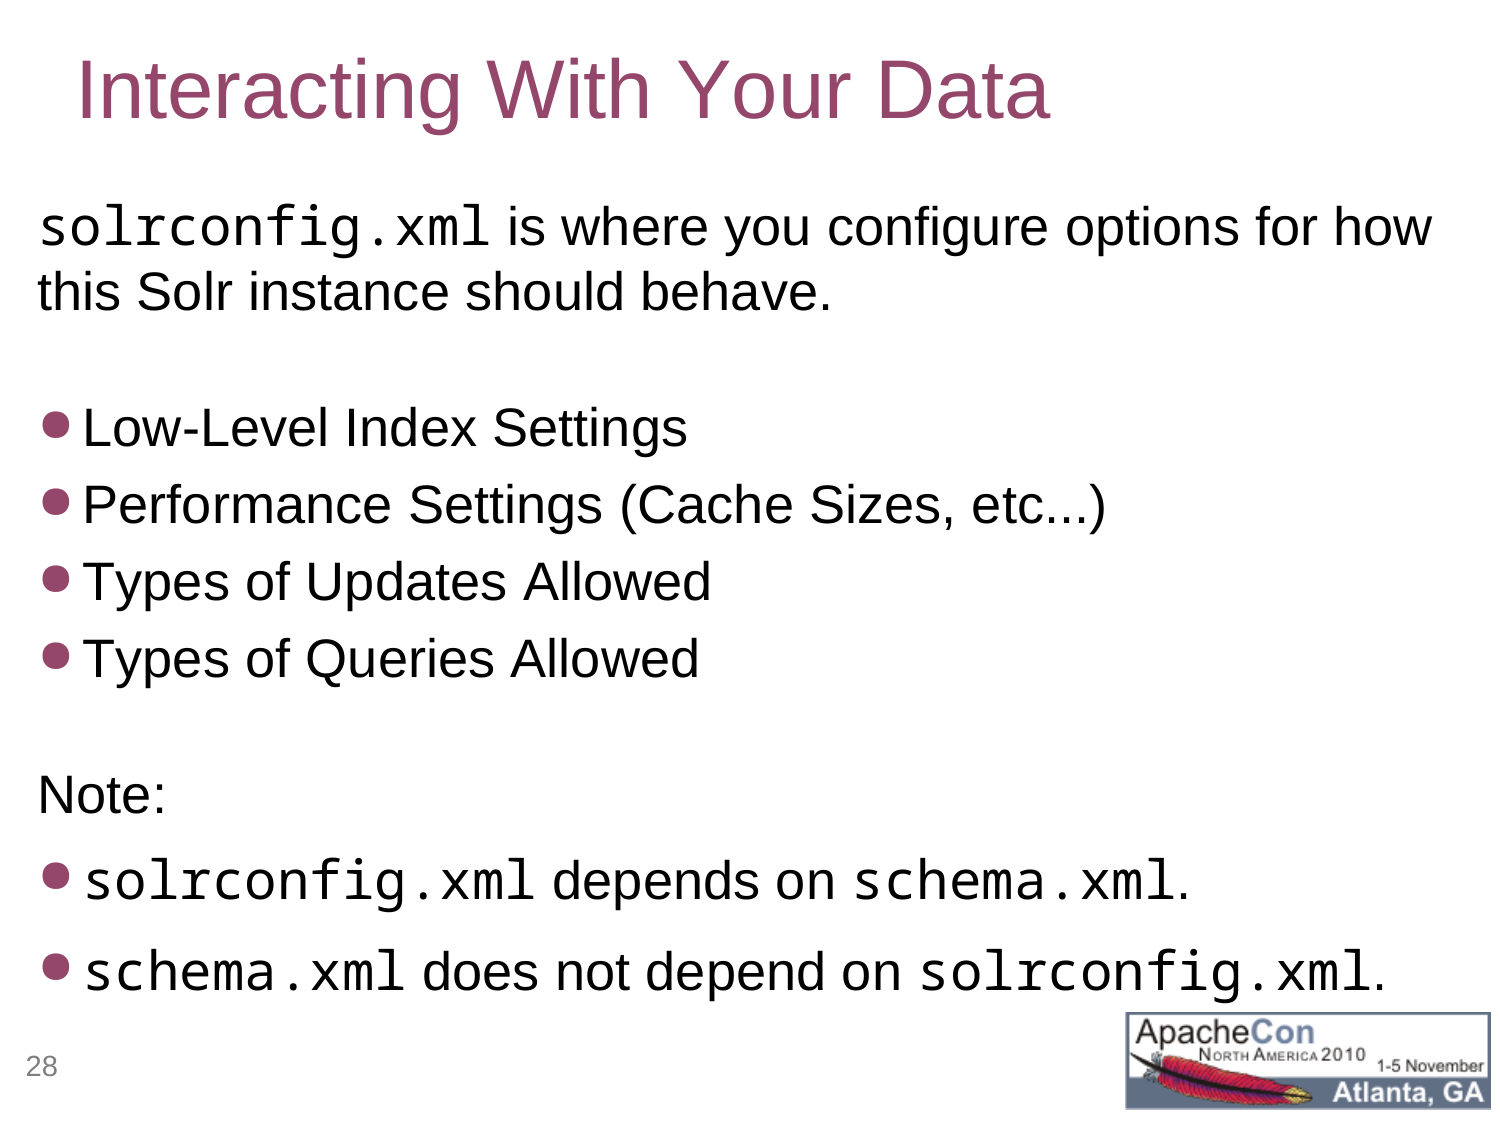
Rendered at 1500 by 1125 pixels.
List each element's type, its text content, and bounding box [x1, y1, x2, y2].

picture [1125, 1012, 1491, 1110]
title Interacting With Your Data [75, 0, 1425, 181]
list solrconfig.xml is where you configure options for how this Solr instance should behave. Low-Level Index Settings Performance Settings (Cache Sizes, etc...) Types of Updates Allowed Types of Queries Allowed Note: solrconfig.xml depends on schema.xml. schema.xml does not depend on solrconfig.xml. [37, 187, 1463, 991]
